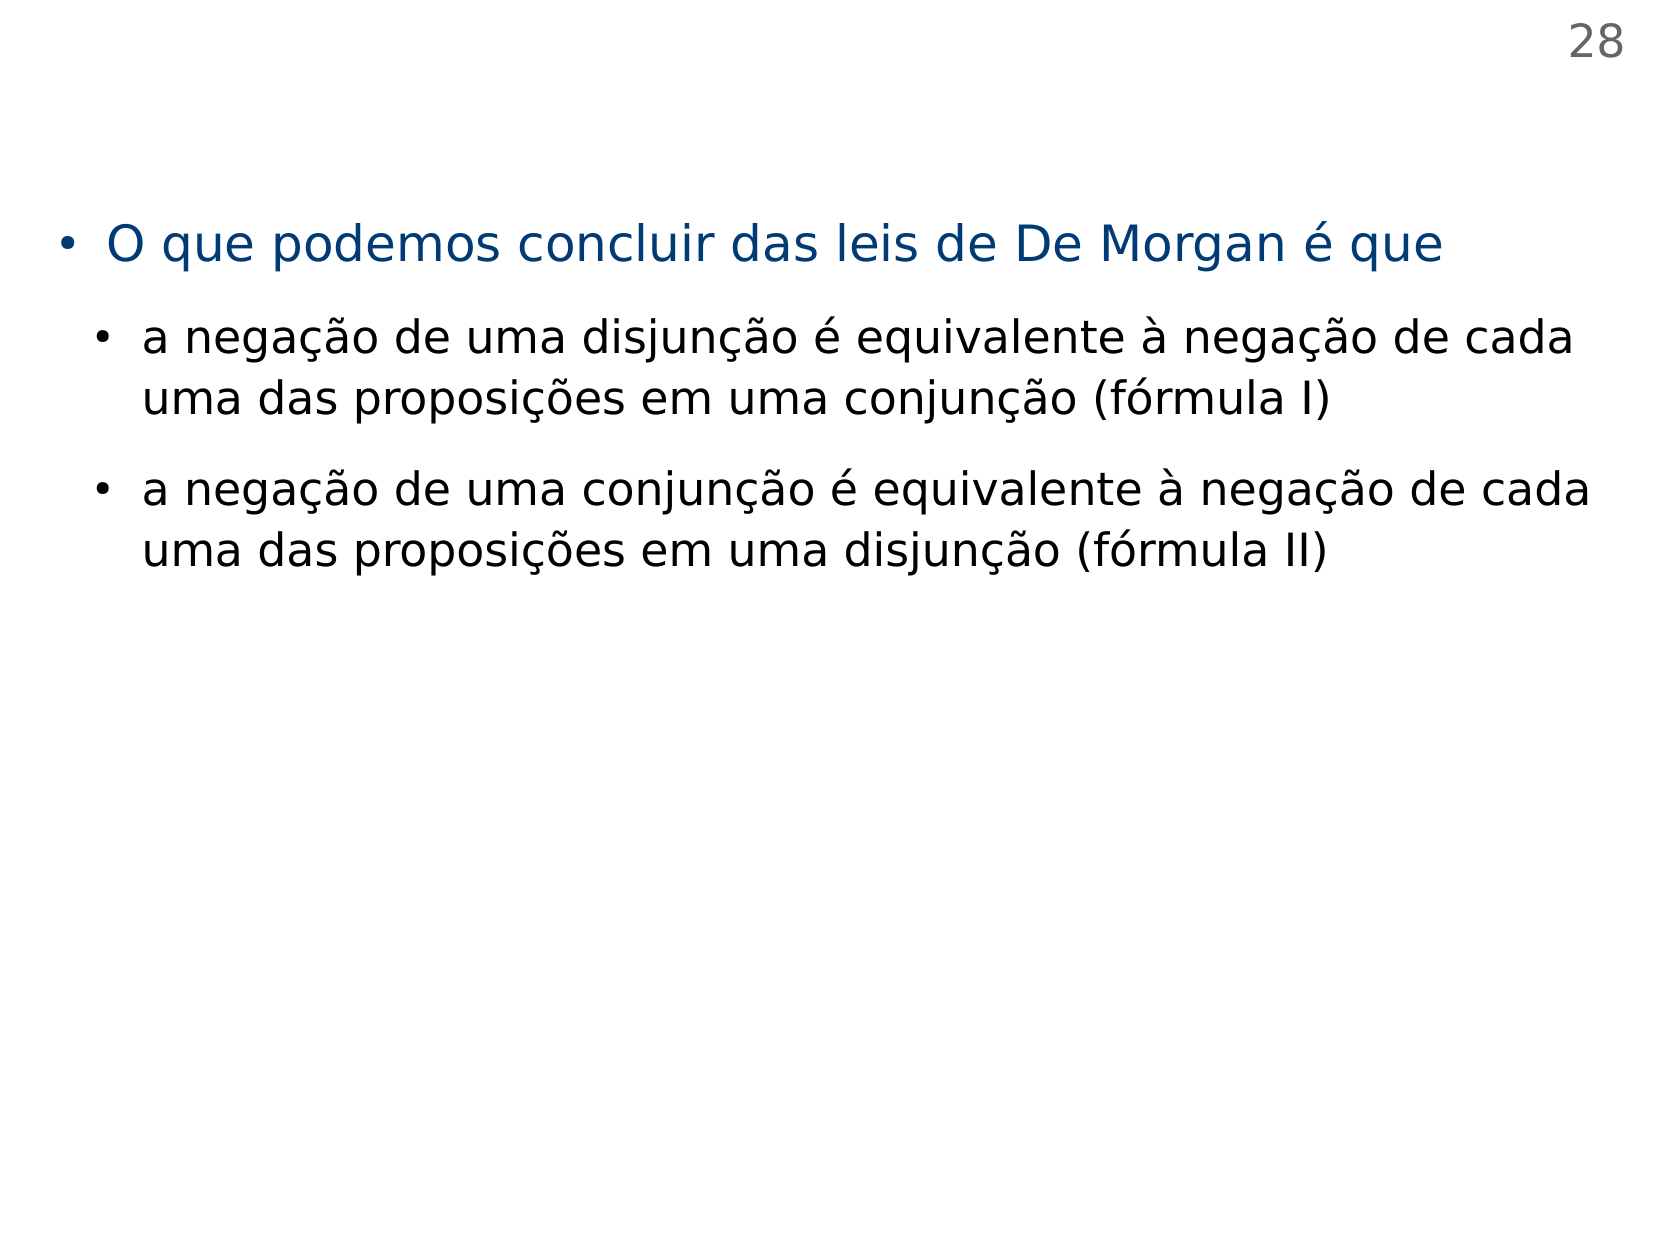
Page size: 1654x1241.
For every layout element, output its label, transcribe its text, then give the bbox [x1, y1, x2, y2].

list O que podemos concluir das leis de De Morgan é que a negação de uma disjunção é equivalente à negação de cada uma das proposições em uma conjunção (fórmula I) a negação de uma conjunção é equivalente à negação de cada uma das proposições em uma disjunção (fórmula II) [59, 206, 1625, 1211]
